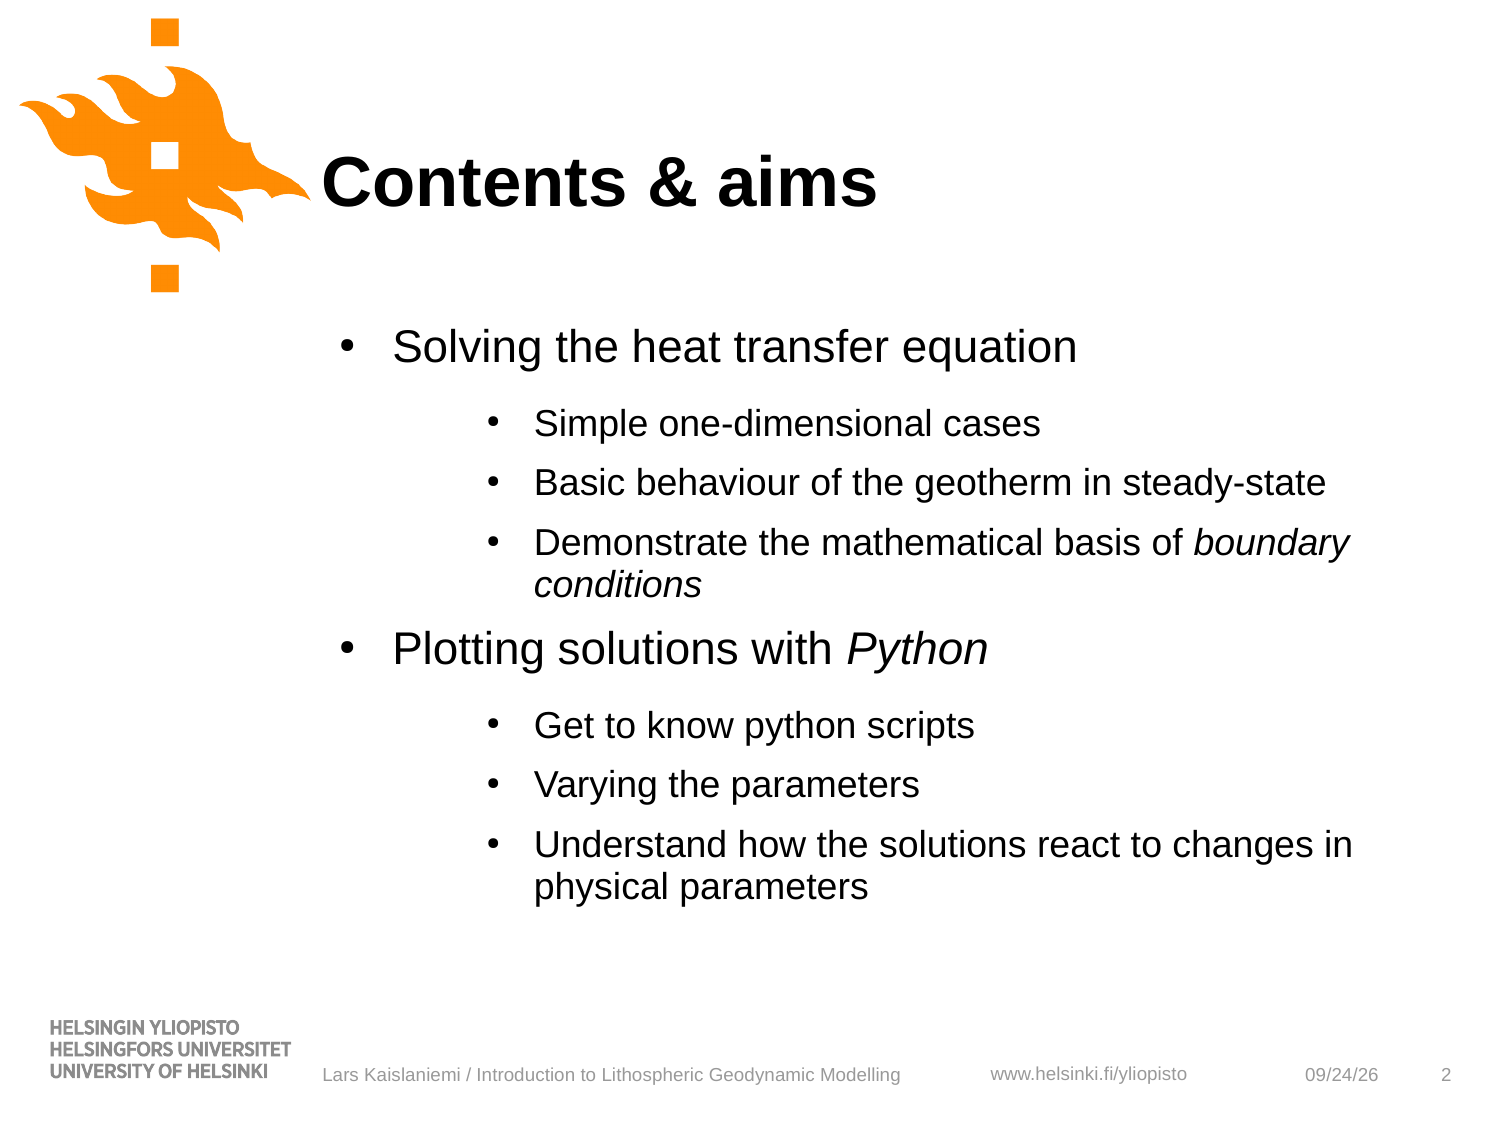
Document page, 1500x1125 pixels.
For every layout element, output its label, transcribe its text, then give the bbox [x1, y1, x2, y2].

title Contents & aims [321, 87, 1447, 276]
picture [0, 0, 337, 318]
list Solving the heat transfer equation Simple one-dimensional cases Basic behaviour of the geotherm in steady-state Demonstrate the mathematical basis of boundary conditions Plotting solutions with Python Get to know python scripts Varying the parameters Understand how the solutions react to changes in physical parameters [321, 321, 1447, 977]
picture [32, 1001, 309, 1096]
